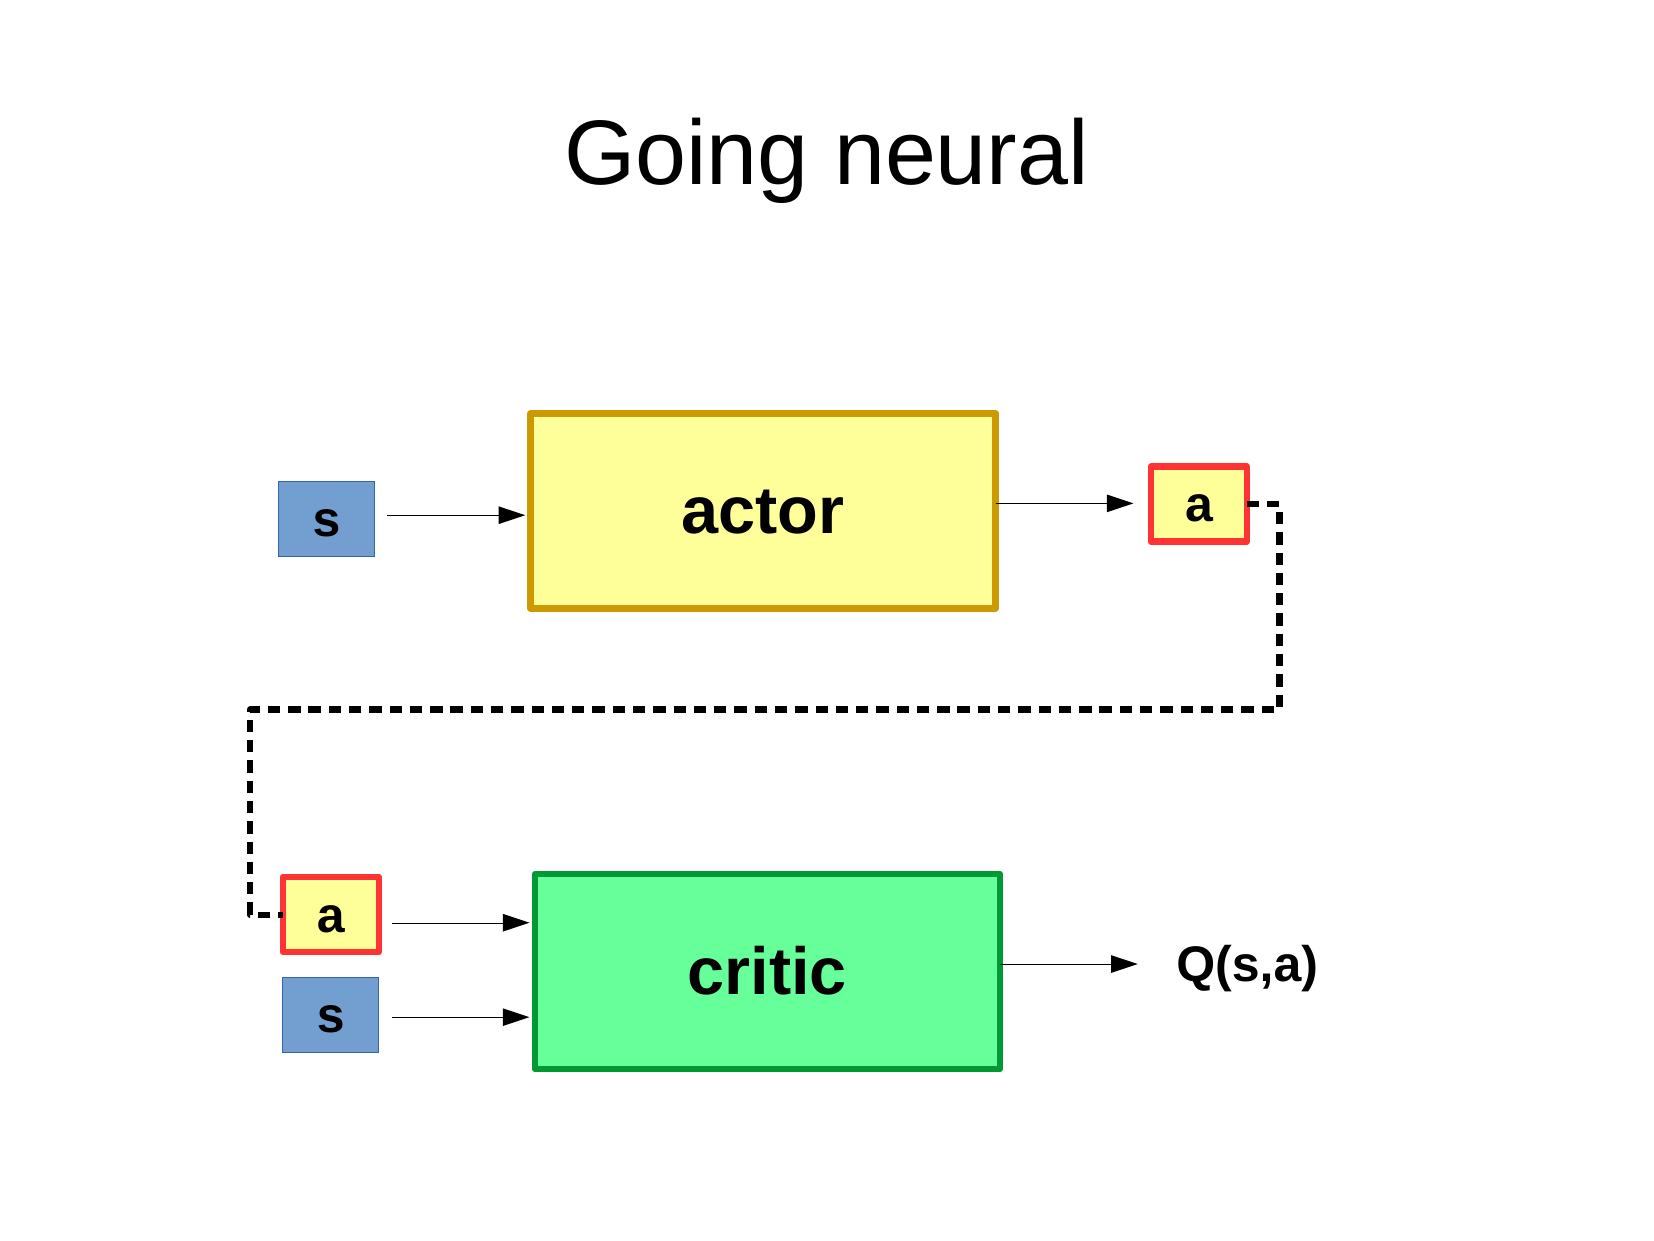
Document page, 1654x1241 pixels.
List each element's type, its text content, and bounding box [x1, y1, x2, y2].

text_box a [1150, 466, 1247, 542]
title Going neural [82, 49, 1571, 257]
text_box a [282, 877, 379, 953]
text_box actor [530, 413, 996, 609]
text_box s [282, 977, 379, 1053]
text_box Q(s,a) [1146, 904, 1348, 1025]
text_box critic [534, 874, 1000, 1070]
text_box s [278, 481, 375, 557]
